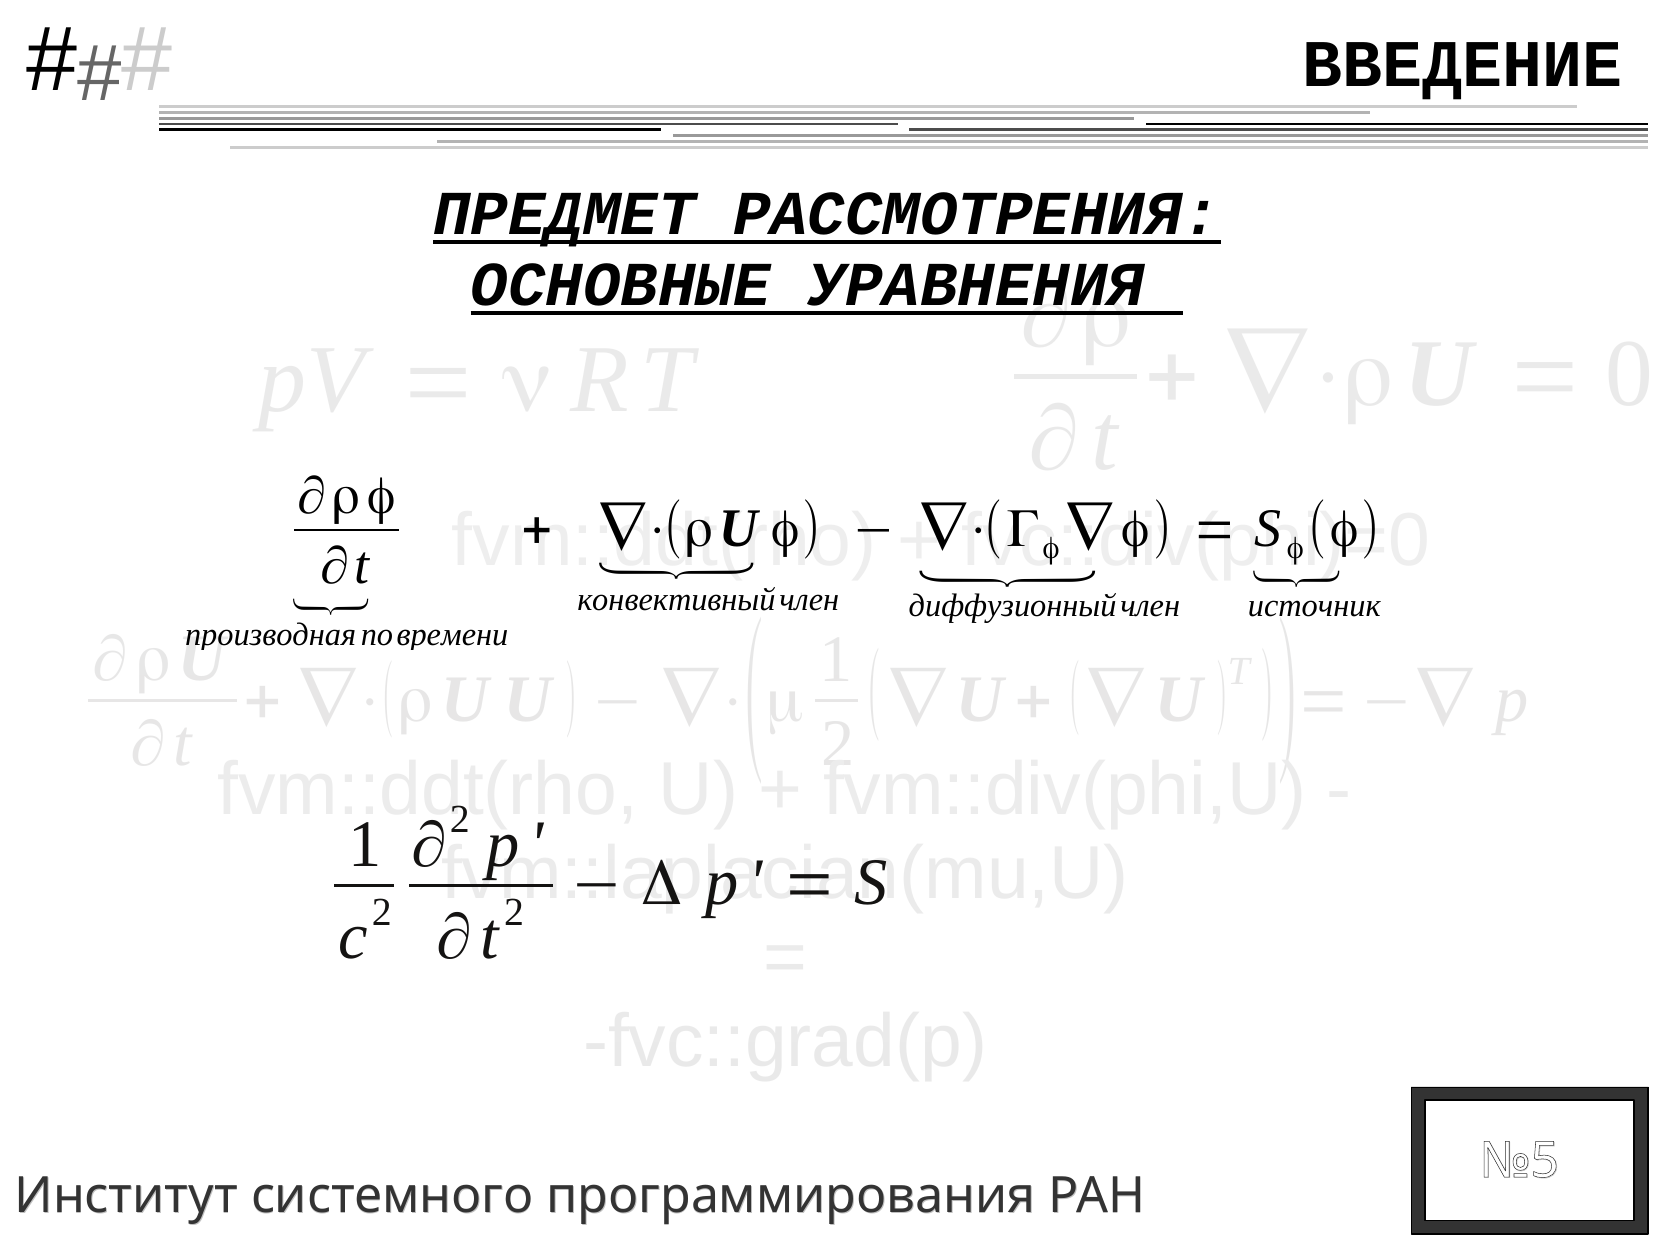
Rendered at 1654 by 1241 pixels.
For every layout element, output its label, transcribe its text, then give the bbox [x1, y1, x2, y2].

chart [324, 797, 893, 974]
title ПРЕДМЕТ РАССМОТРЕНИЯ: ОСНОВНЫЕ УРАВНЕНИЯ [0, 181, 1654, 325]
chart [177, 464, 1408, 650]
